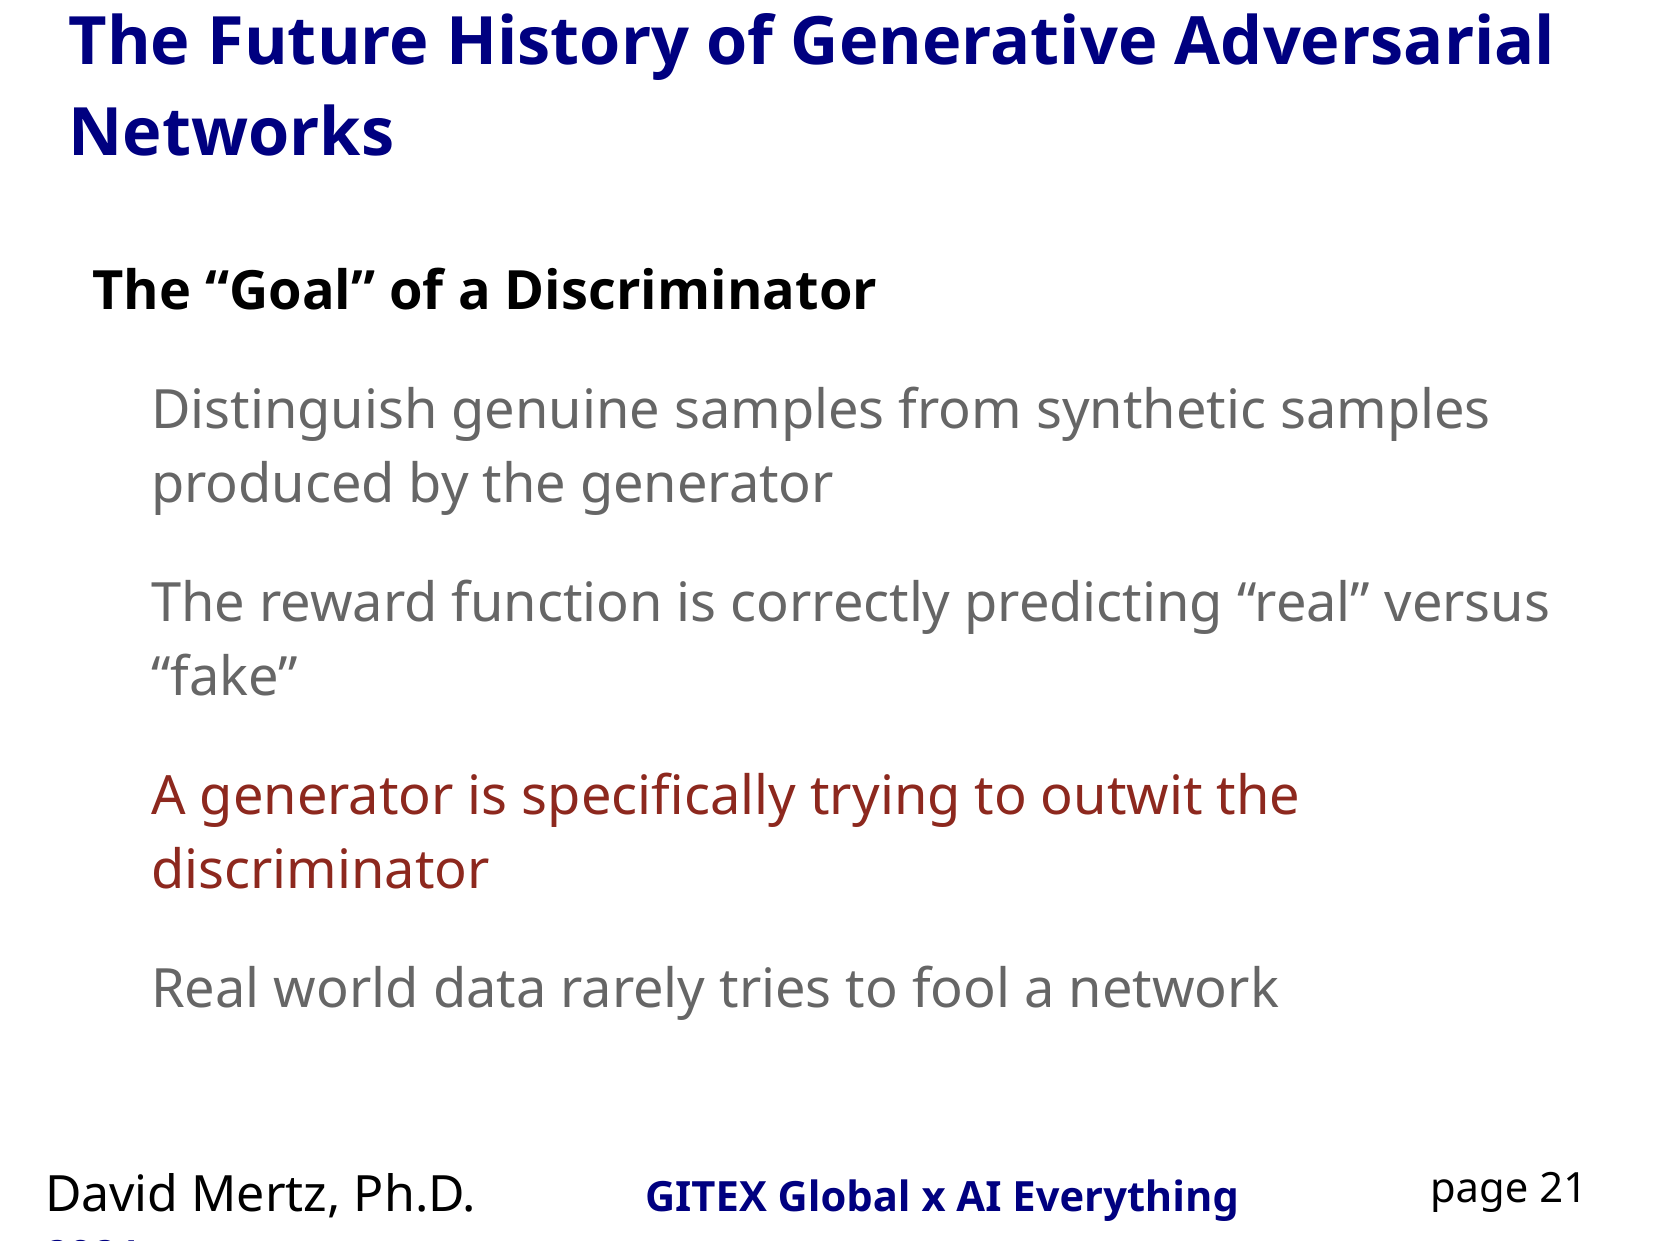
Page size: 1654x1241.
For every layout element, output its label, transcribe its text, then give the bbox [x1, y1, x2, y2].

list The “Goal” of a Discriminator Distinguish genuine samples from synthetic samples produced by the generator The reward function is correctly predicting “real” versus “fake” A generator is specifically trying to outwit the discriminator Real world data rarely tries to fool a network [92, 251, 1561, 1068]
